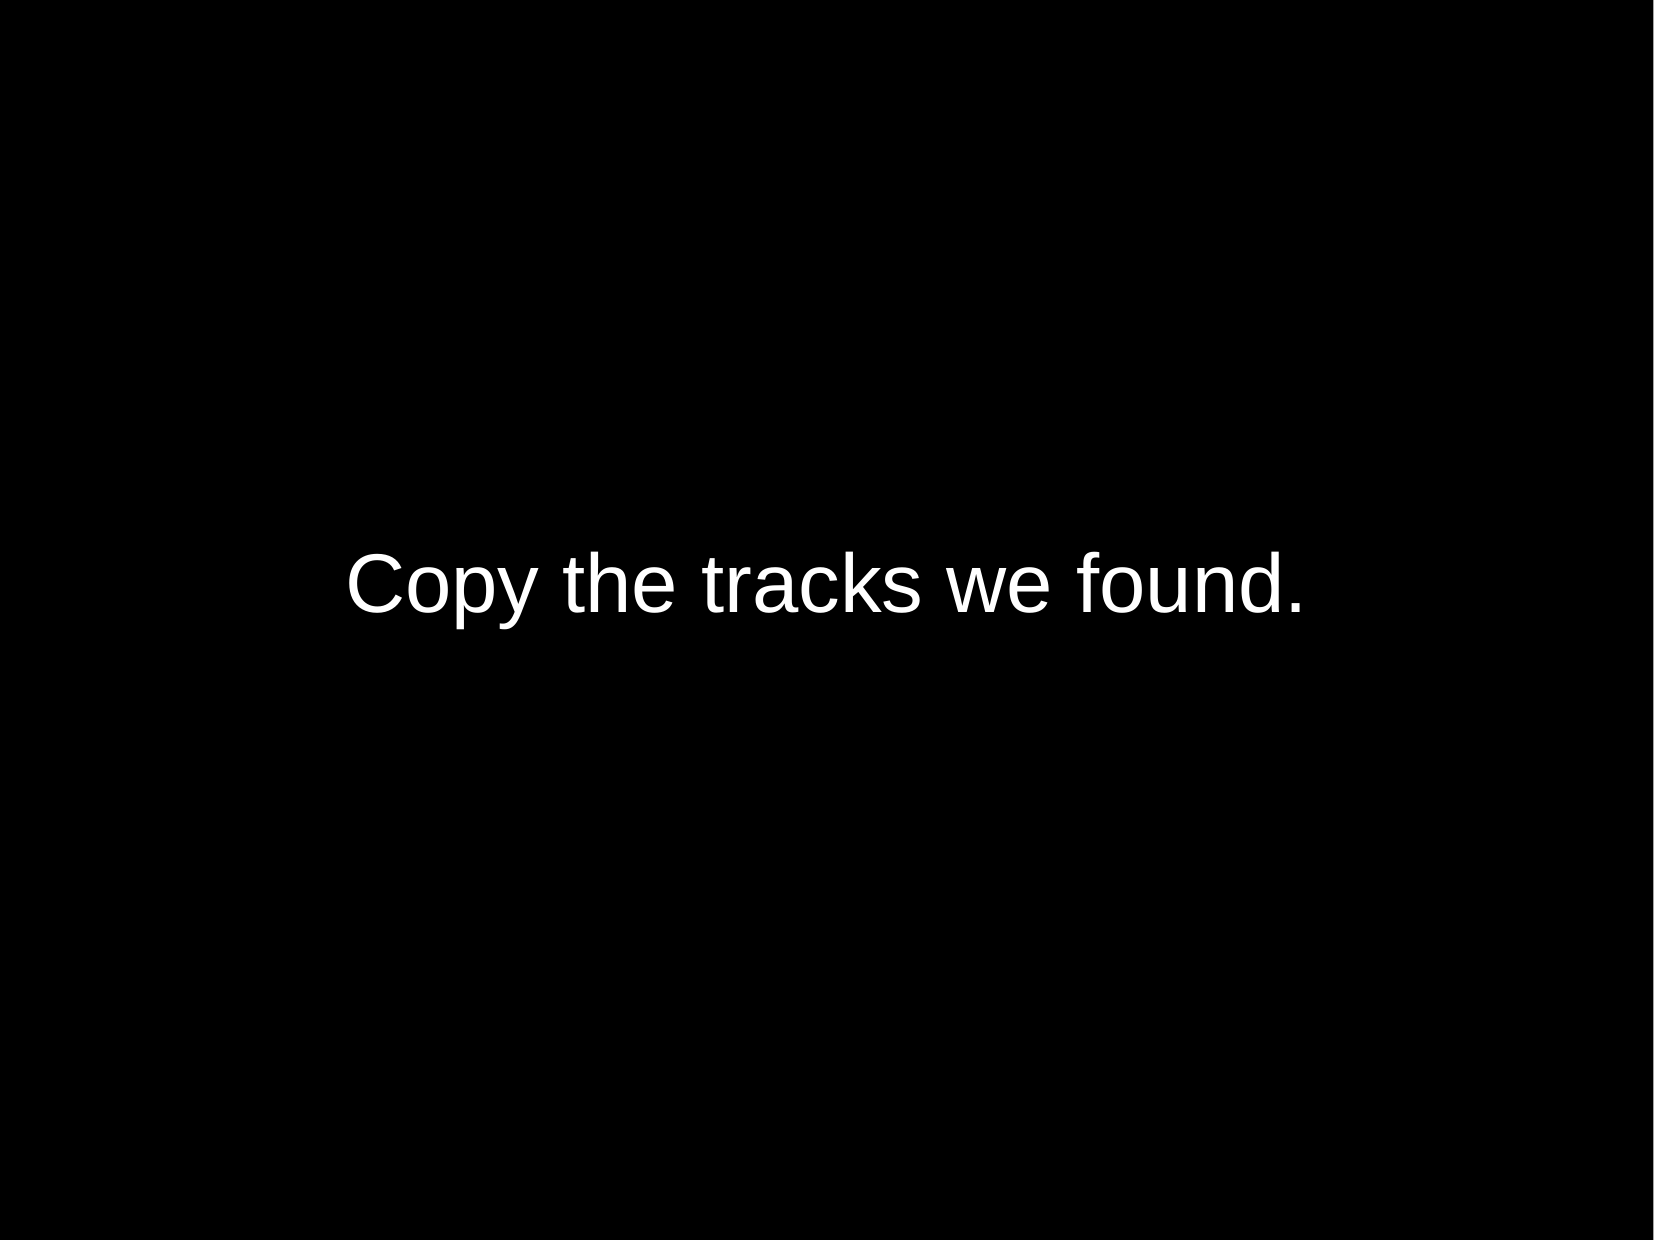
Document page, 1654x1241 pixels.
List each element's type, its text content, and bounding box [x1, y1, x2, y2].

subtitle Copy the tracks we found. [82, 49, 1571, 1119]
